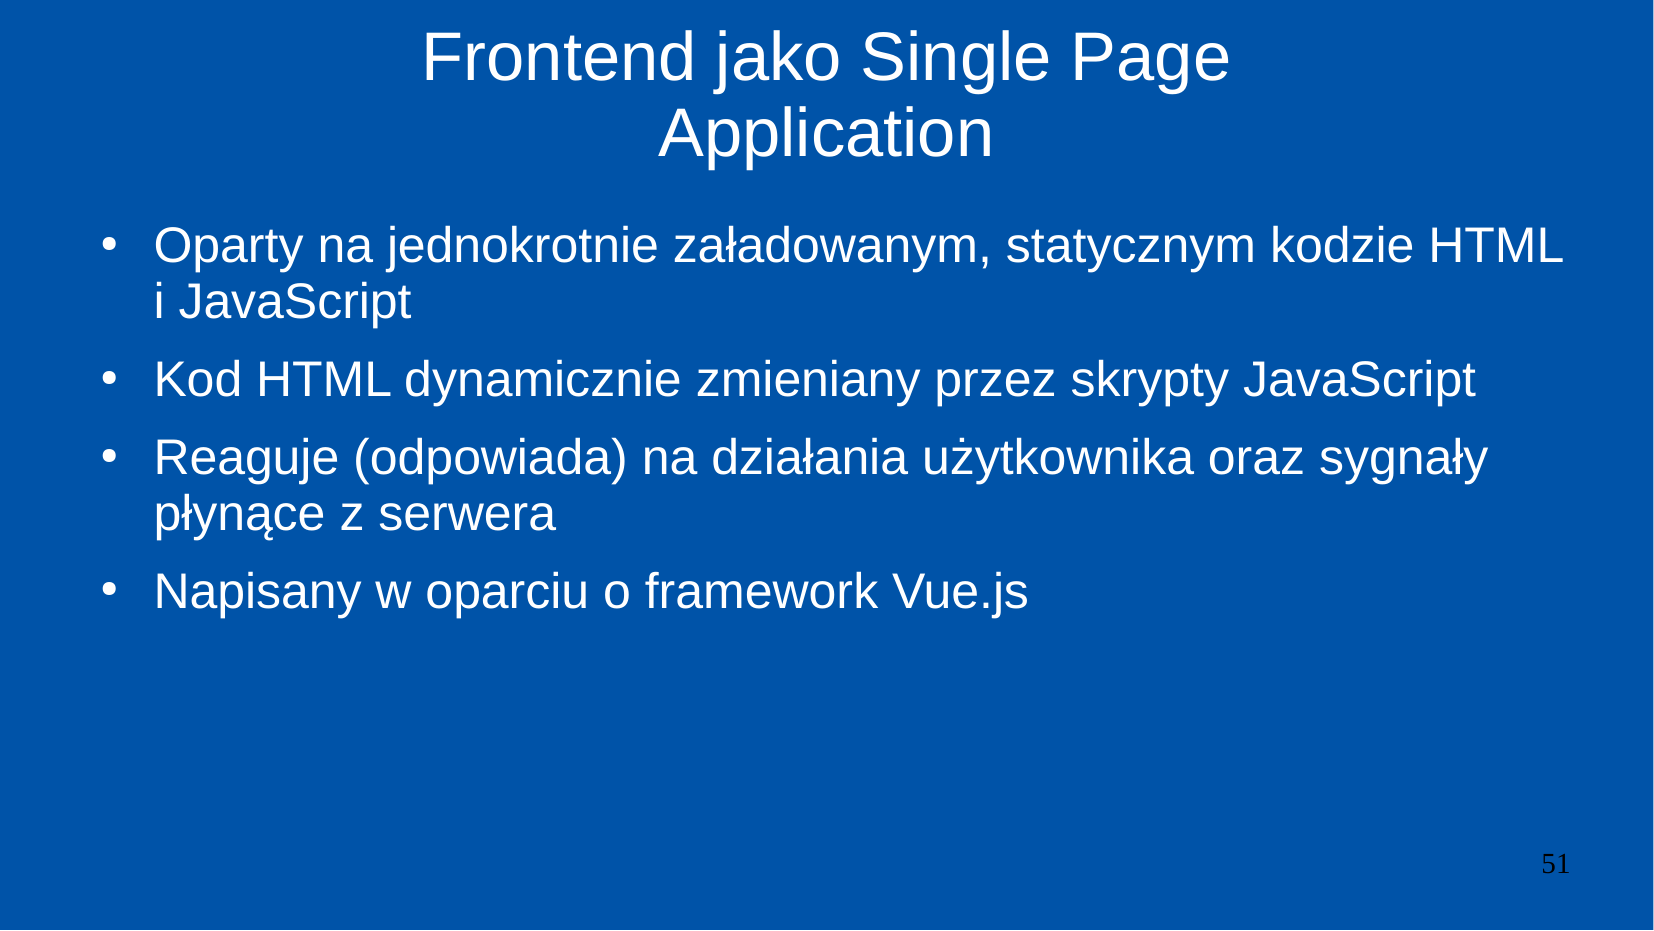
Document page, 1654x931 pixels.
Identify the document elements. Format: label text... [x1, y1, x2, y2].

title Frontend jako Single Page Application [389, 17, 1264, 172]
list Oparty na jednokrotnie załadowanym, statycznym kodzie HTML i JavaScript Kod HTML dynamicznie zmieniany przez skrypty JavaScript Reaguje (odpowiada) na działania użytkownika oraz sygnały płynące z serwera Napisany w oparciu o framework Vue.js [82, 217, 1571, 758]
